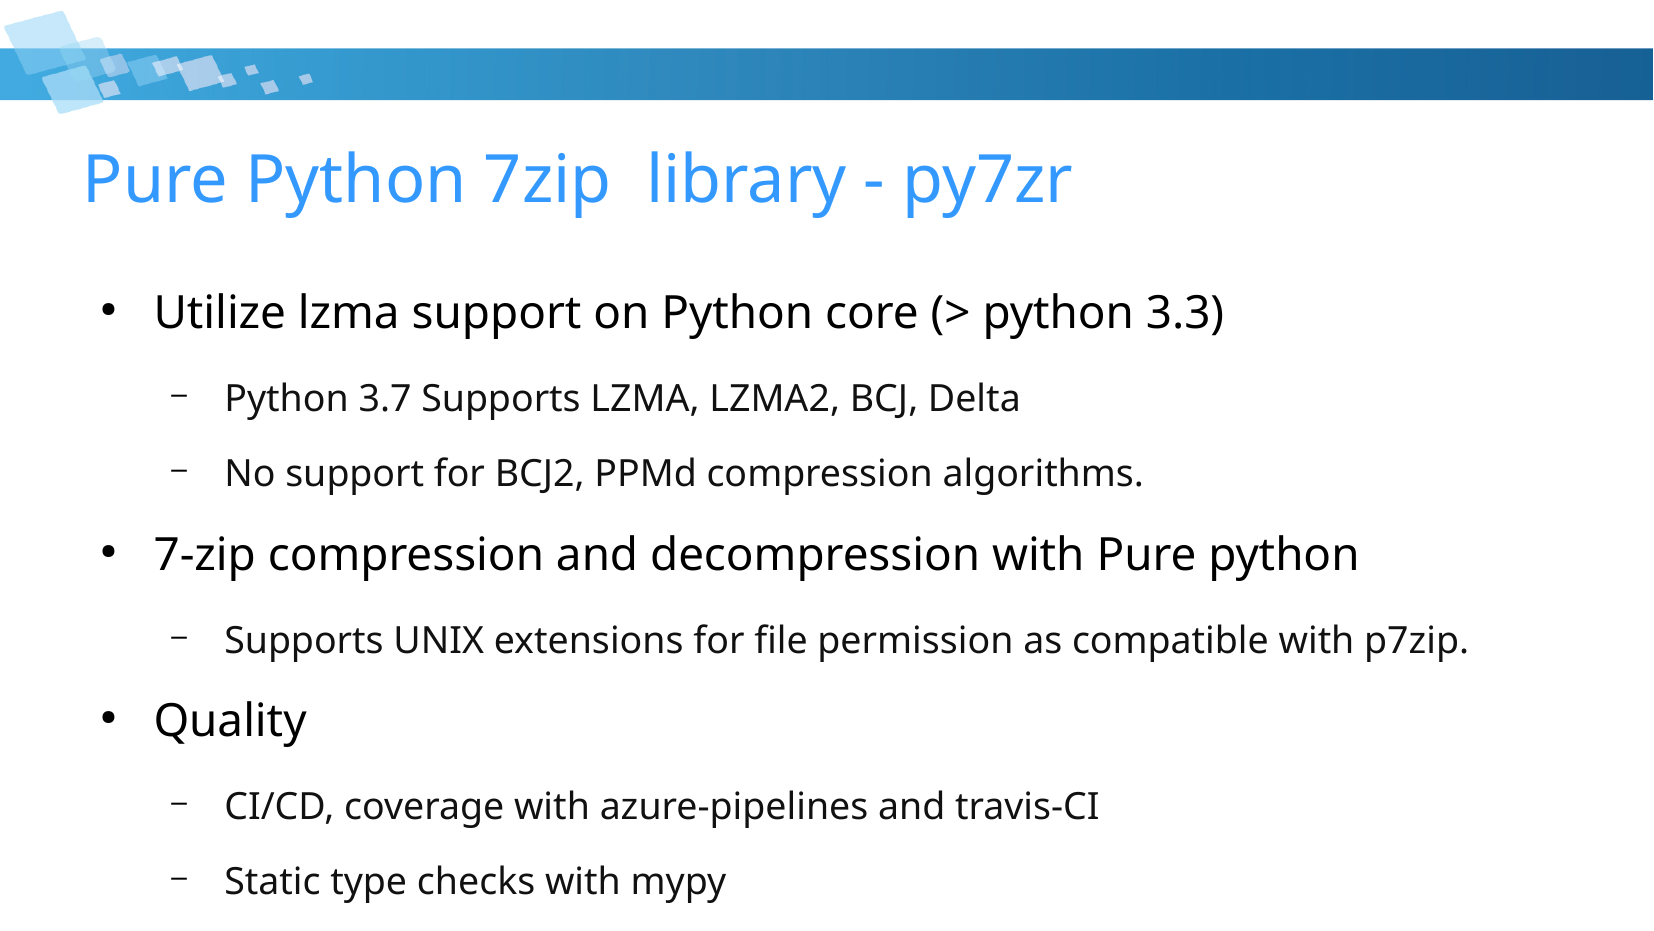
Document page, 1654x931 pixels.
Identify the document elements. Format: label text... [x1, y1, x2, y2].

list Utilize lzma support on Python core (> python 3.3) Python 3.7 Supports LZMA, LZMA2, BCJ, Delta No support for BCJ2, PPMd compression algorithms. 7-zip compression and decompression with Pure python Supports UNIX extensions for file permission as compatible with p7zip. Quality CI/CD, coverage with azure-pipelines and travis-CI Static type checks with mypy Documentations [82, 279, 1571, 911]
title Pure Python 7zip library - py7zr [82, 99, 1571, 255]
picture [0, 0, 1653, 929]
